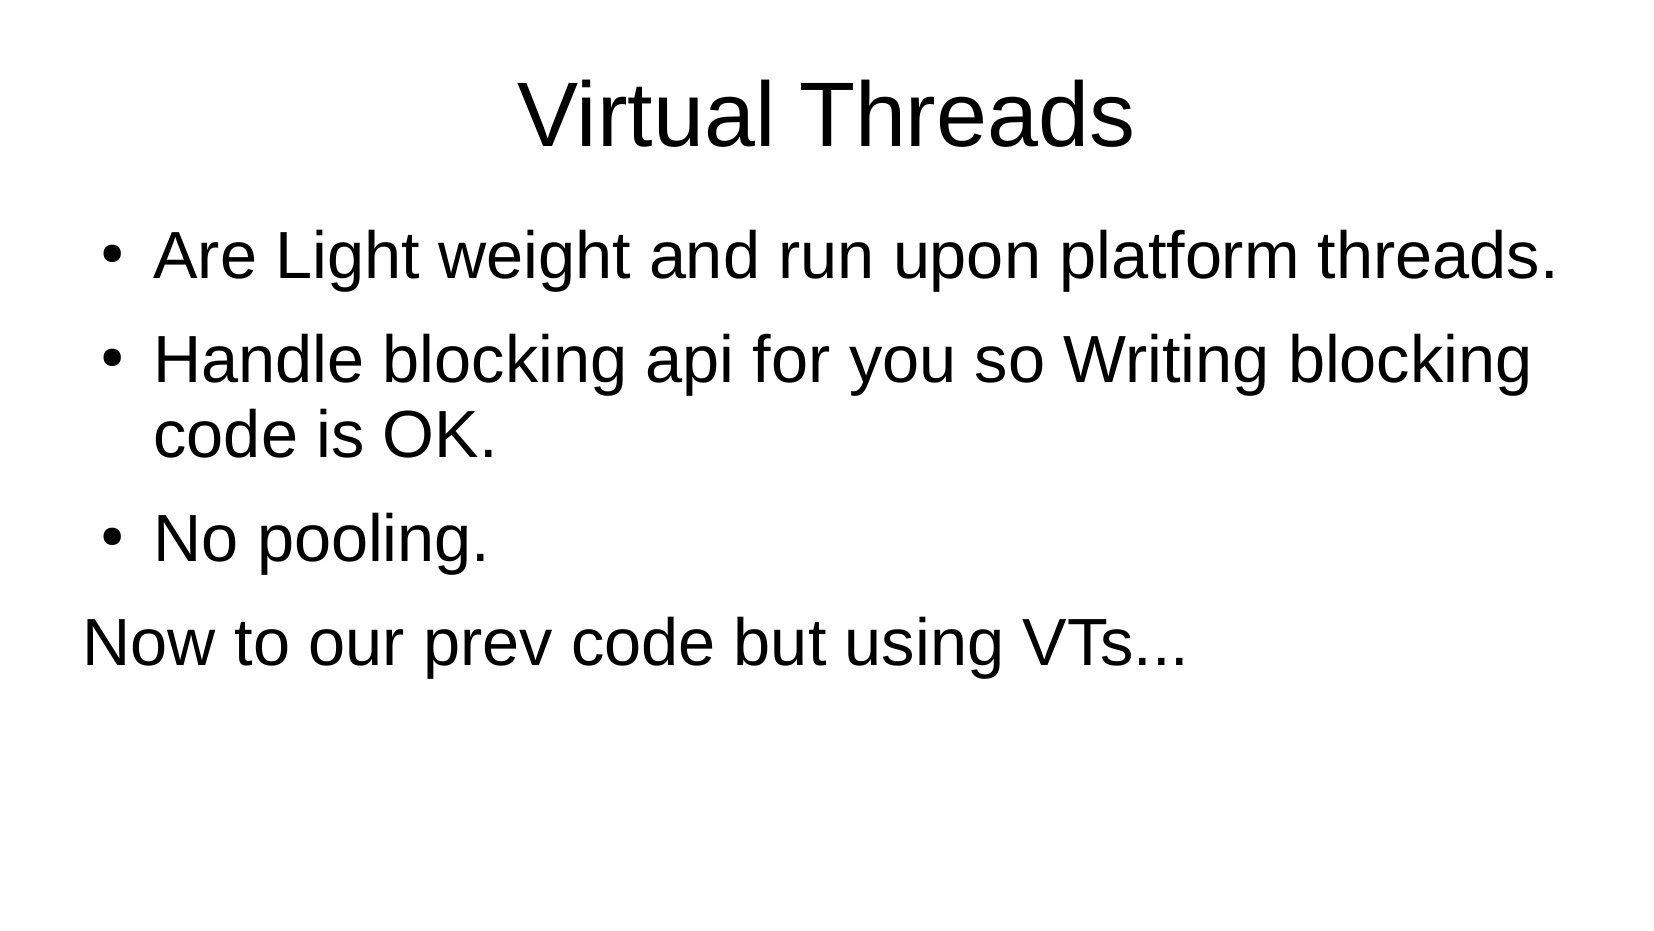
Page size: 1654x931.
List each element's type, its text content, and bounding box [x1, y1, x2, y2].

list Are Light weight and run upon platform threads. Handle blocking api for you so Writing blocking code is OK. No pooling. Now to our prev code but using VTs... [82, 217, 1571, 758]
title Virtual Threads [82, 37, 1571, 193]
